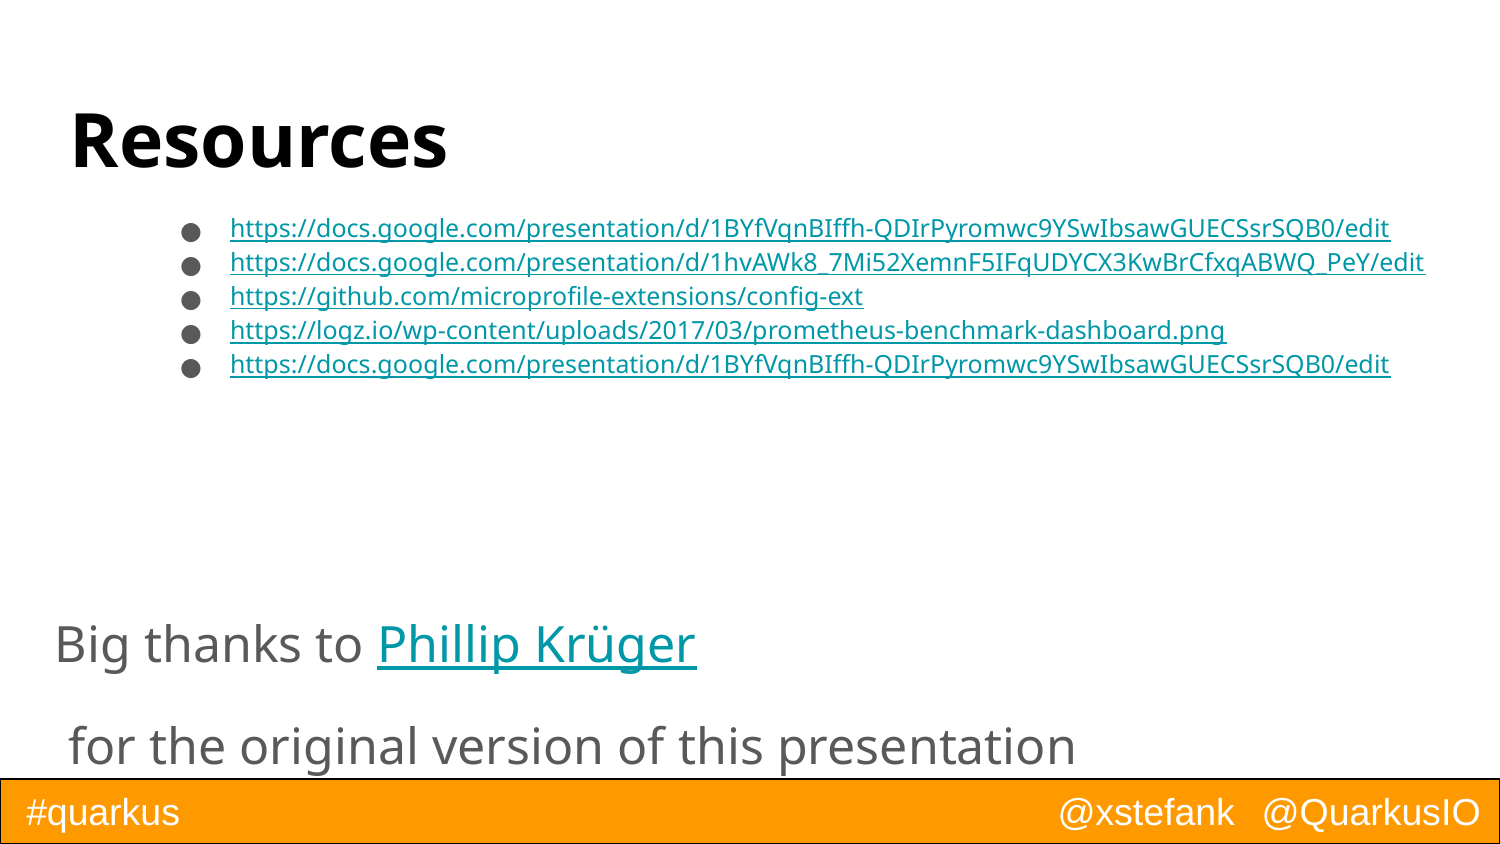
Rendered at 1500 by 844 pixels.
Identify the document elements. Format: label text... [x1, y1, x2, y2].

title Resources [54, 86, 1422, 198]
list Big thanks to Phillip Krüger for the original version of this presentation [40, 597, 1244, 832]
list https://docs.google.com/presentation/d/1BYfVqnBIffh-QDIrPyromwc9YSwIbsawGUECSsrSQB0/edit https://docs.google.com/presentation/d/1hvAWk8_7Mi52XemnF5IFqUDYCX3KwBrCfxqABWQ_PeY/edit https://github.com/microprofile-extensions/config-ext https://logz.io/wp-content/uploads/2017/03/prometheus-benchmark-dashboard.png https://docs.google.com/presentation/d/1BYfVqnBIffh-QDIrPyromwc9YSwIbsawGUECSsrSQB0/edit [140, 197, 1500, 759]
